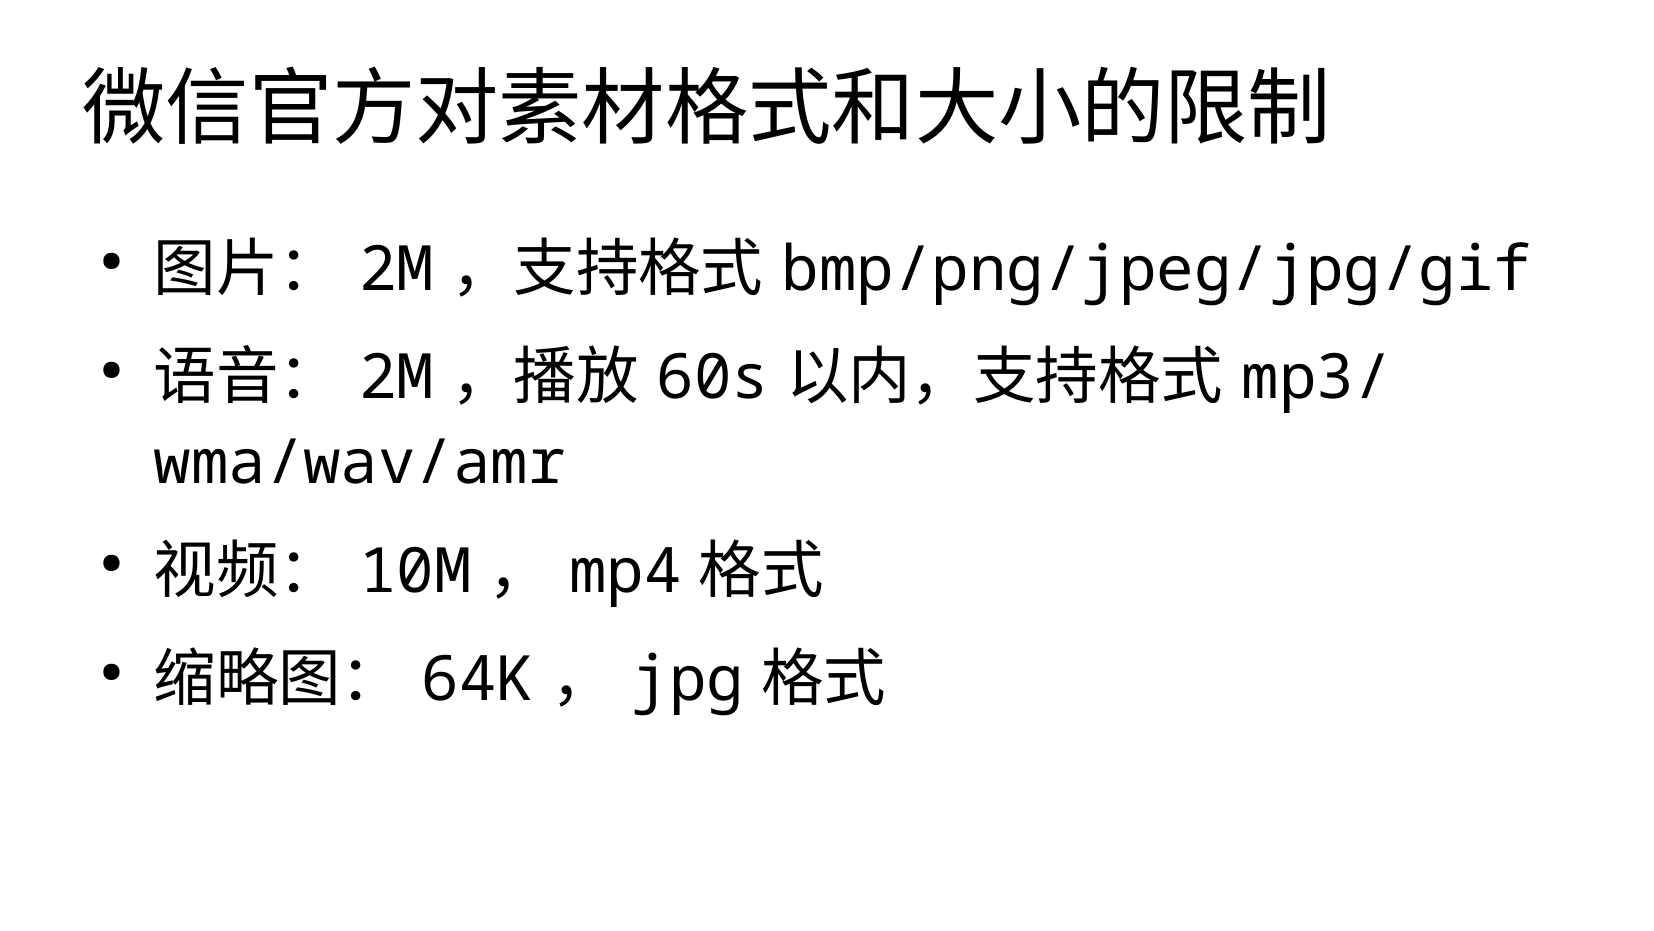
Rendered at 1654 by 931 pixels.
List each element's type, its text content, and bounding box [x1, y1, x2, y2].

title 微信官方对素材格式和大小的限制 [82, 37, 1571, 166]
list 图片：2M，支持格式bmp/png/jpeg/jpg/gif 语音：2M，播放60s以内，支持格式mp3/wma/wav/amr 视频：10M，mp4格式 缩略图：64K，jpg格式 [82, 217, 1571, 827]
